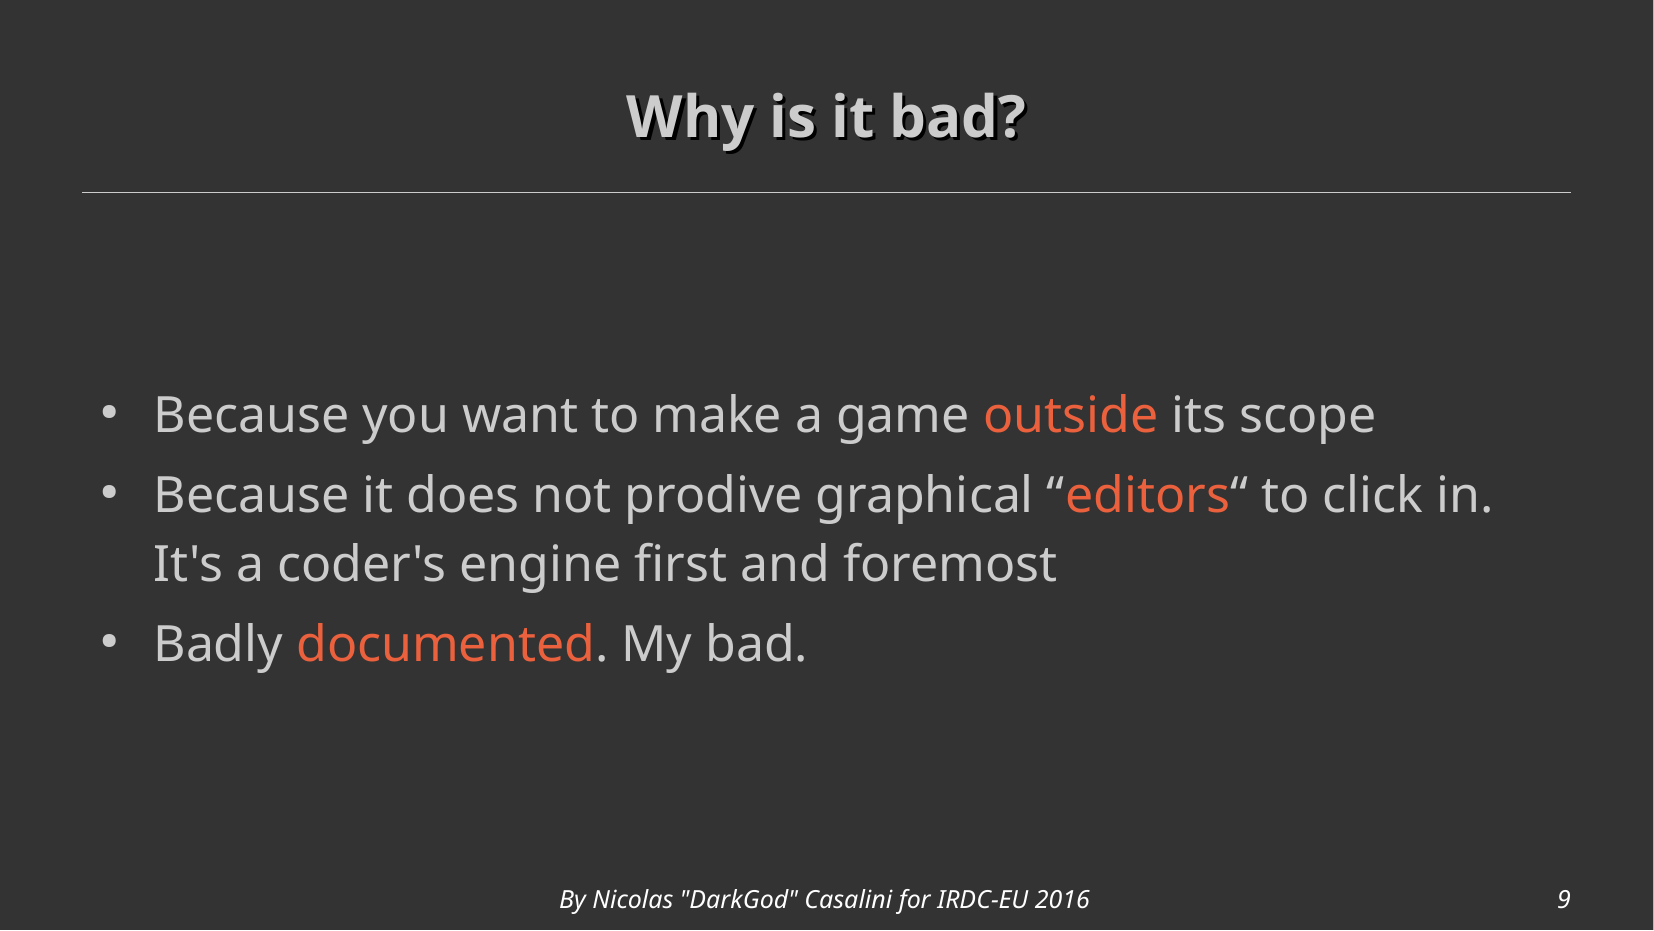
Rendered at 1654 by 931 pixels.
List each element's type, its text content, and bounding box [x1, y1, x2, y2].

title Why is it bad? [82, 37, 1571, 193]
list Because you want to make a game outside its scope Because it does not prodive graphical “editors“ to click in. It's a coder's engine first and foremost Badly documented. My bad. [82, 217, 1571, 757]
